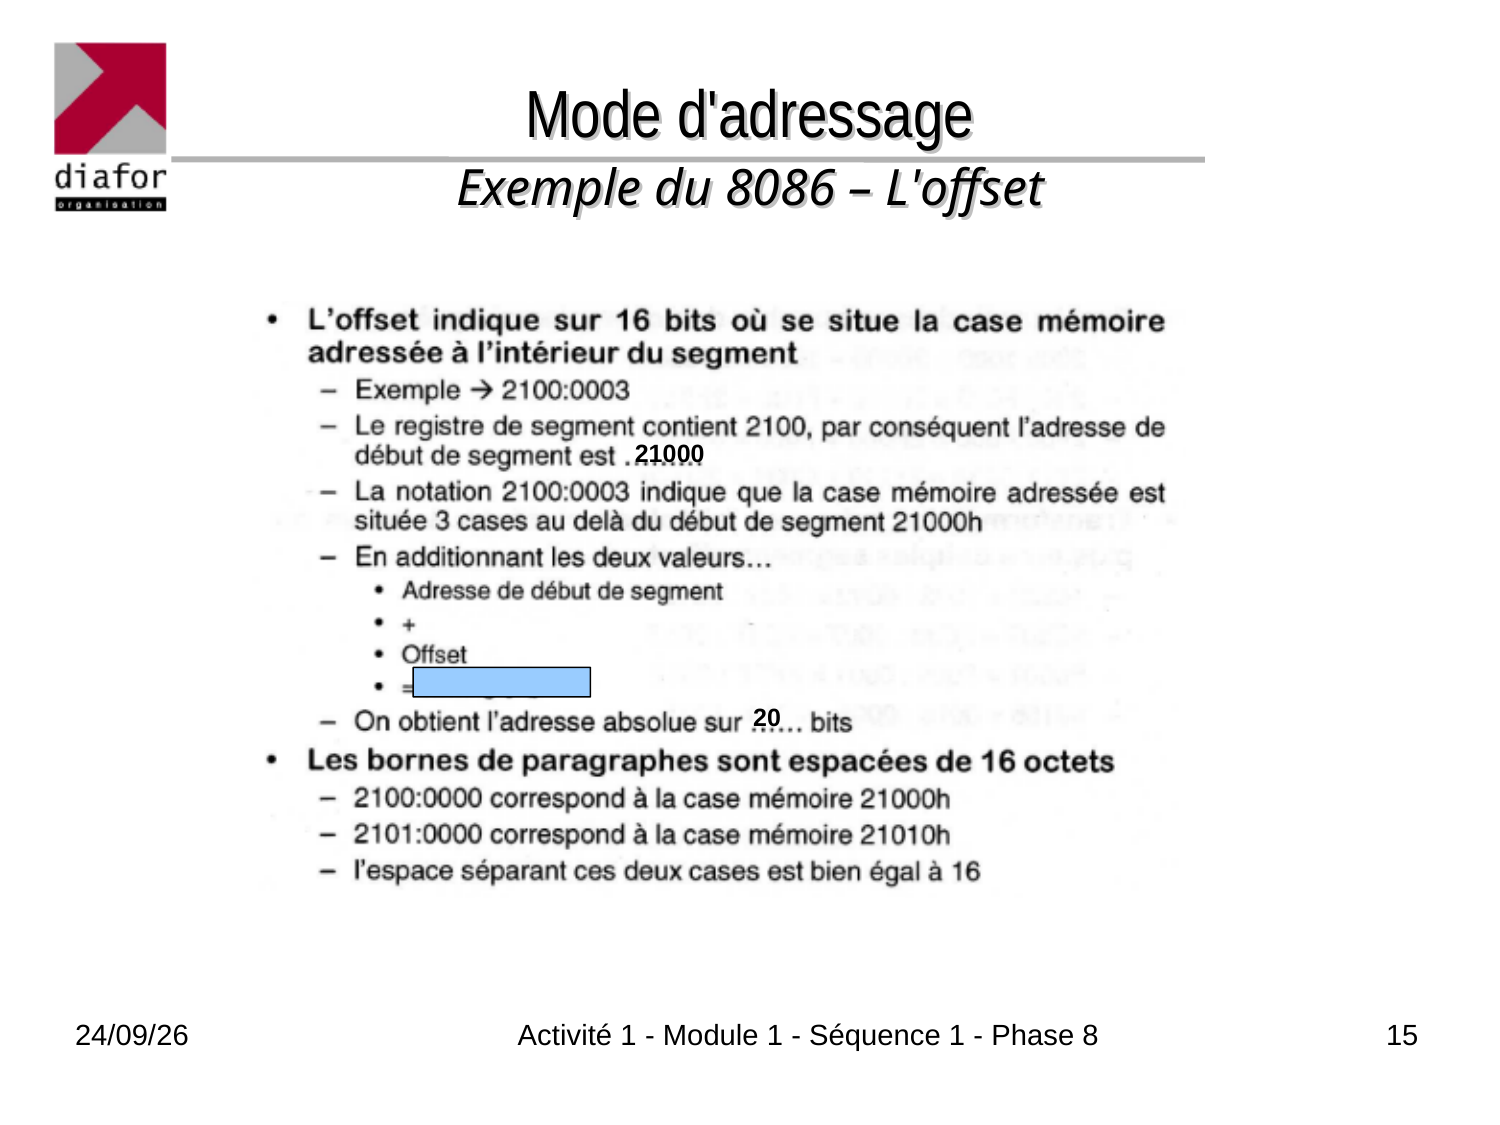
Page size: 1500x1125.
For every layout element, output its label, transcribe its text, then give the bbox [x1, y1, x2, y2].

text_box 21000 [620, 436, 798, 475]
picture [53, 42, 168, 213]
picture [248, 301, 1186, 898]
title Mode d'adressage Exemple du 8086 – L'offset [75, 45, 1426, 250]
text_box [413, 667, 591, 697]
text_box 20 [738, 700, 796, 739]
